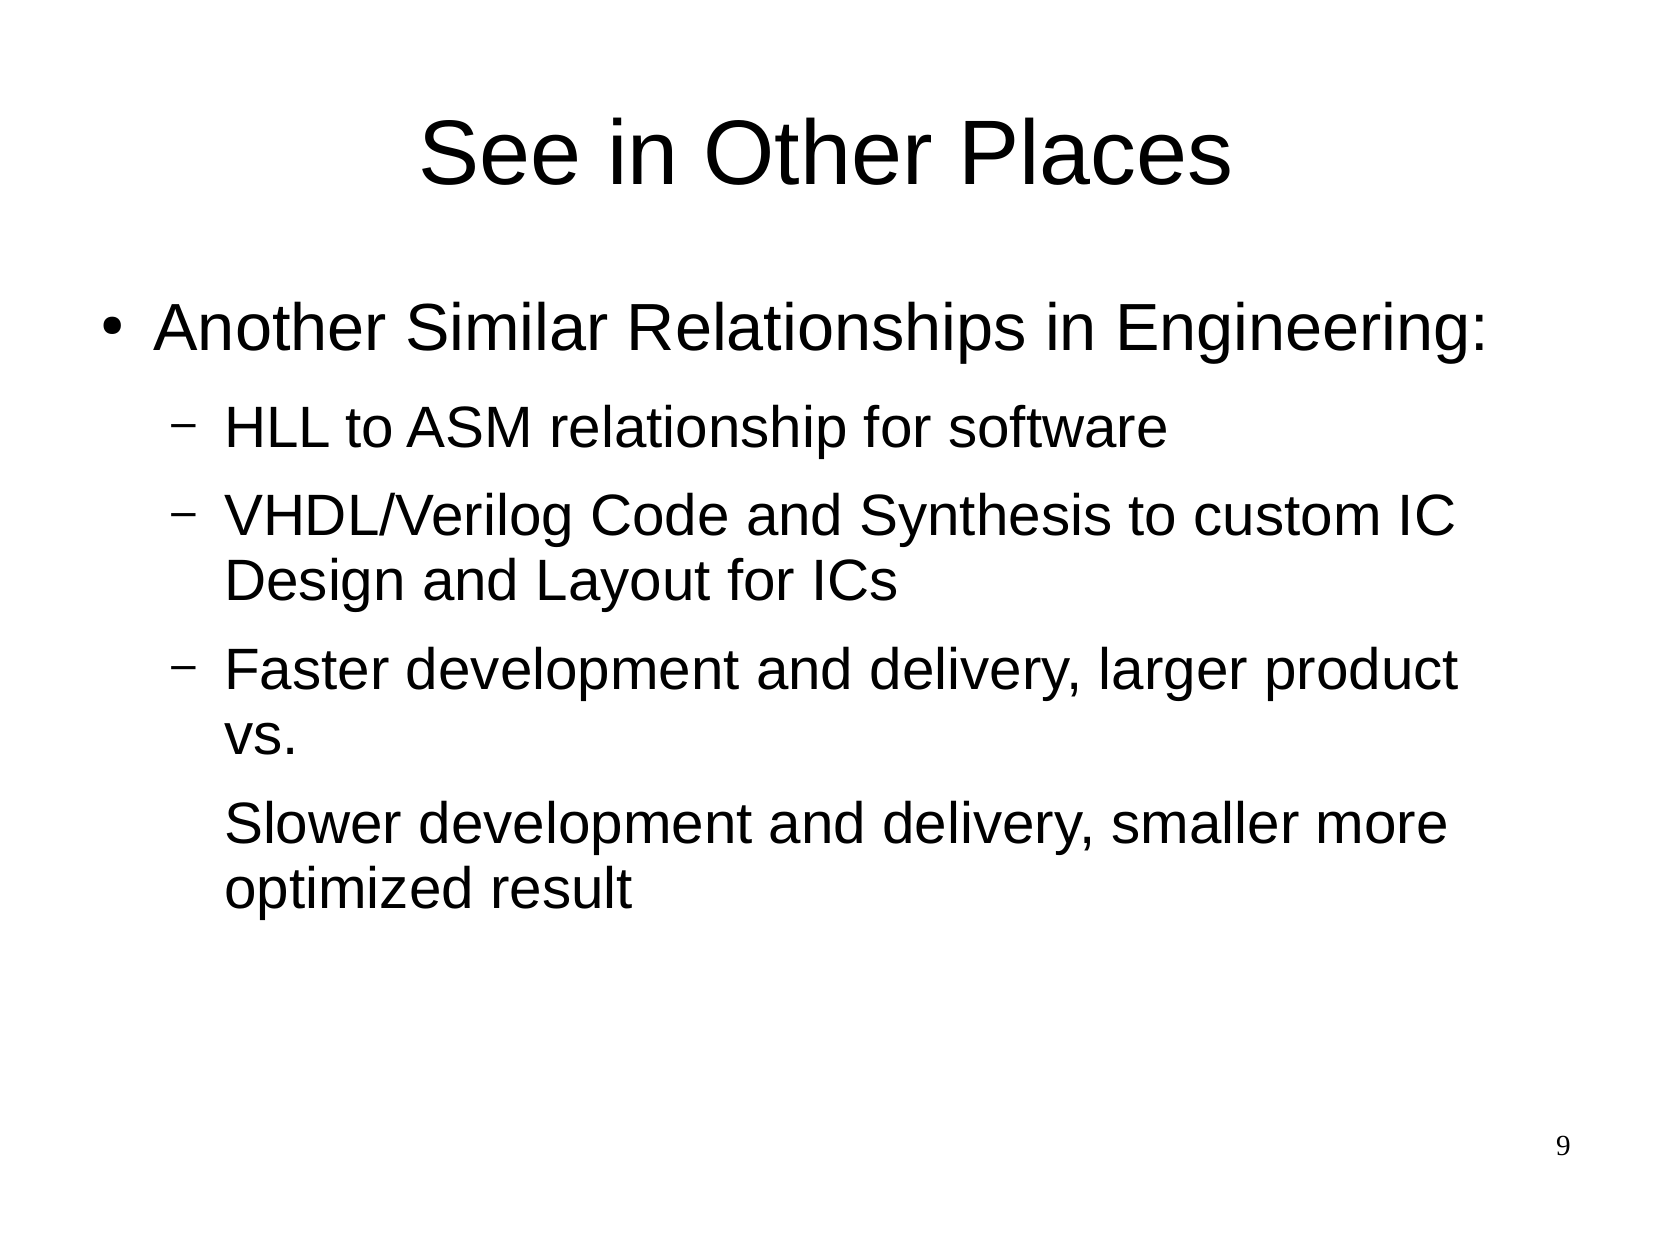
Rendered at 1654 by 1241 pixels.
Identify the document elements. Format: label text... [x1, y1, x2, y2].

title See in Other Places [82, 49, 1571, 257]
list Another Similar Relationships in Engineering: HLL to ASM relationship for software VHDL/Verilog Code and Synthesis to custom IC Design and Layout for ICs Faster development and delivery, larger product vs. Slower development and delivery, smaller more optimized result [82, 290, 1538, 1010]
